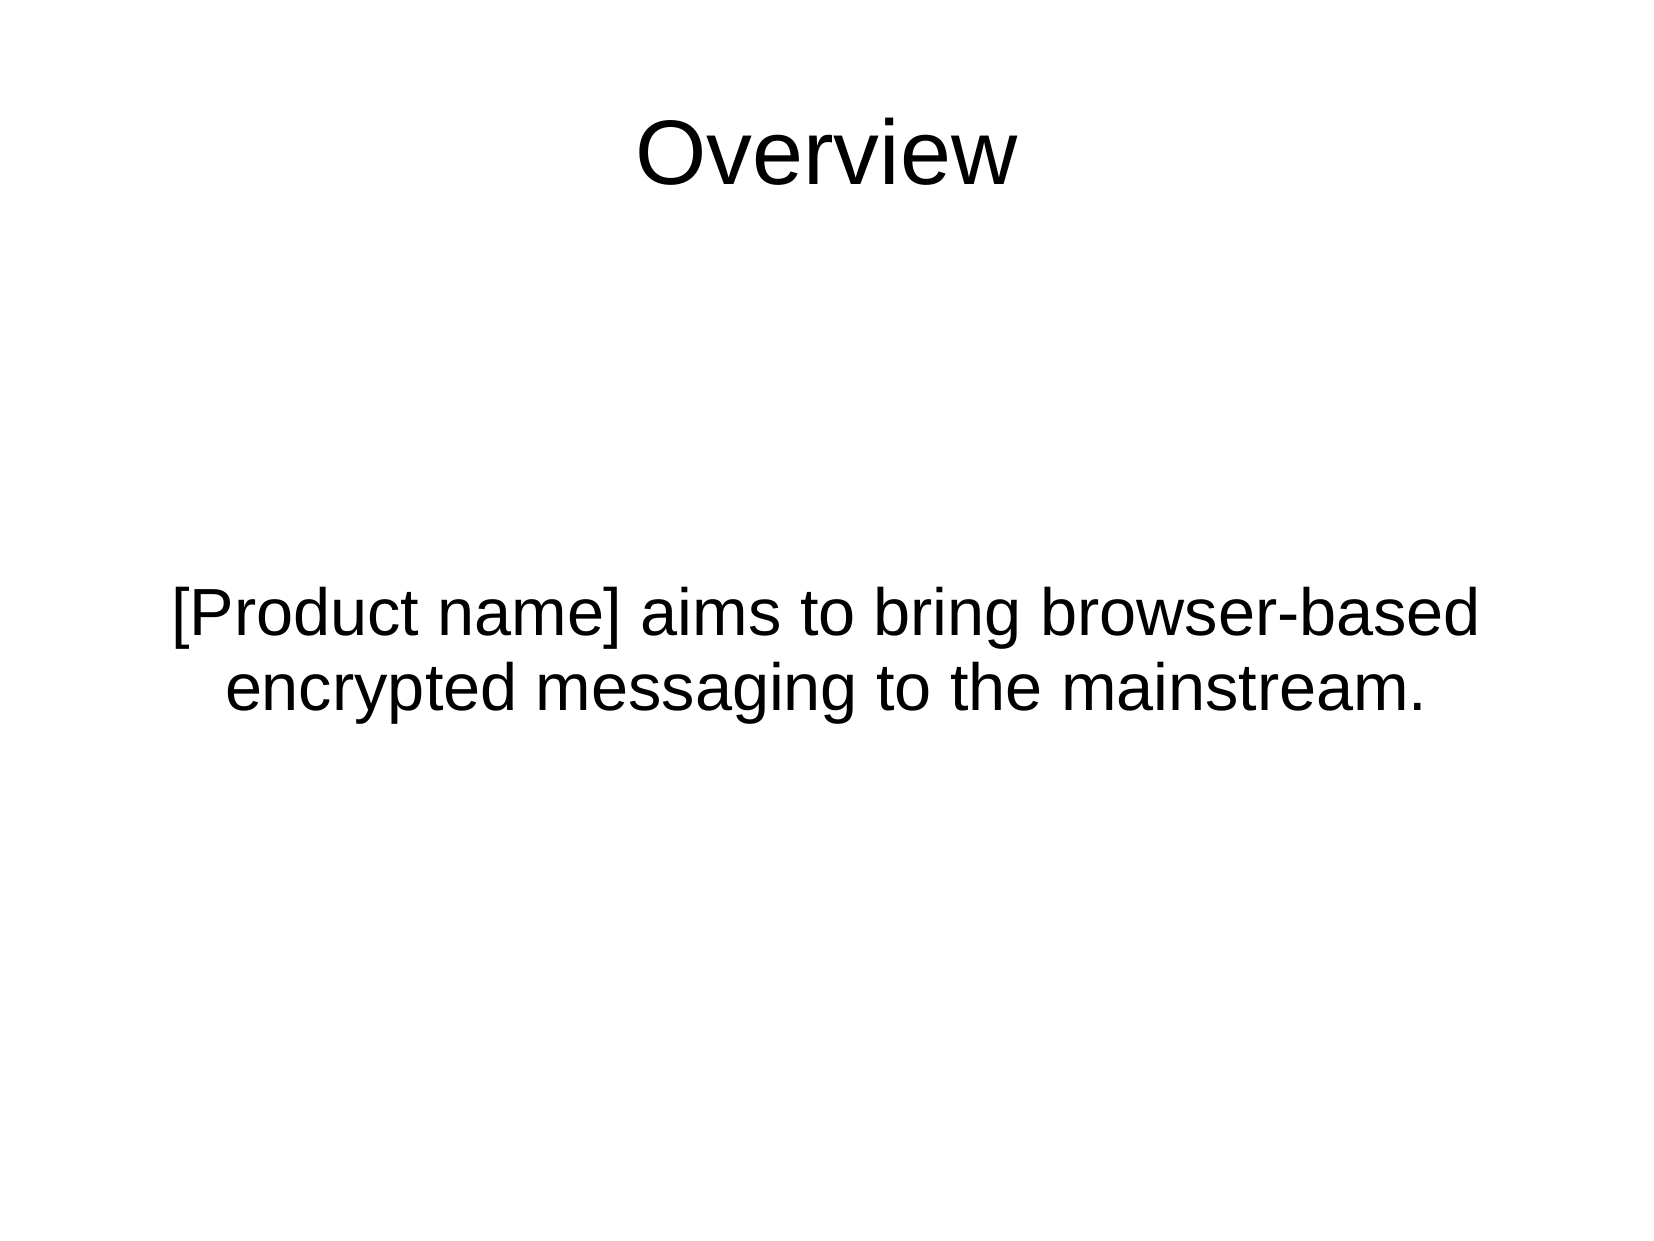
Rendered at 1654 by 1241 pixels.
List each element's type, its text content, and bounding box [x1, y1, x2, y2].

title Overview [82, 49, 1571, 257]
subtitle [Product name] aims to bring browser-based encrypted messaging to the mainstream. [82, 290, 1571, 1010]
